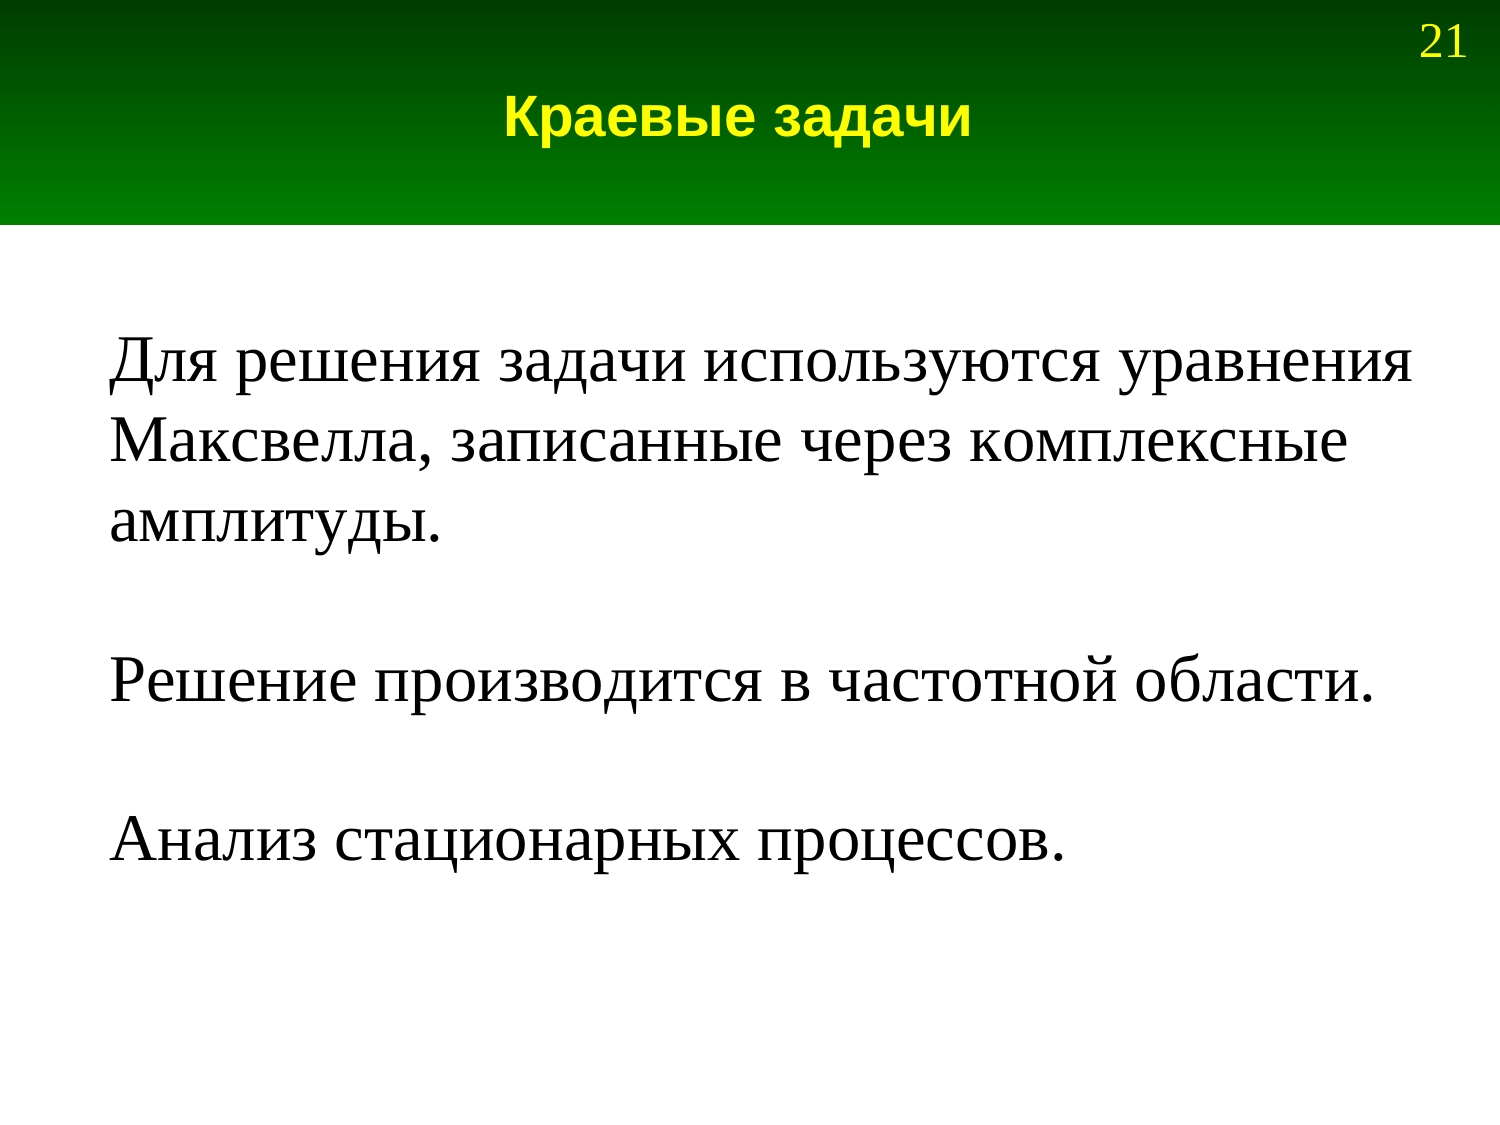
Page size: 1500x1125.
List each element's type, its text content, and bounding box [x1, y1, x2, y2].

title Краевые задачи [88, 18, 1389, 207]
text_box Для решения задачи используются уравнения Максвелла, записанные через комплексные амплитуды. Решение производится в частотной области. Анализ стационарных процессов. [94, 307, 1465, 883]
